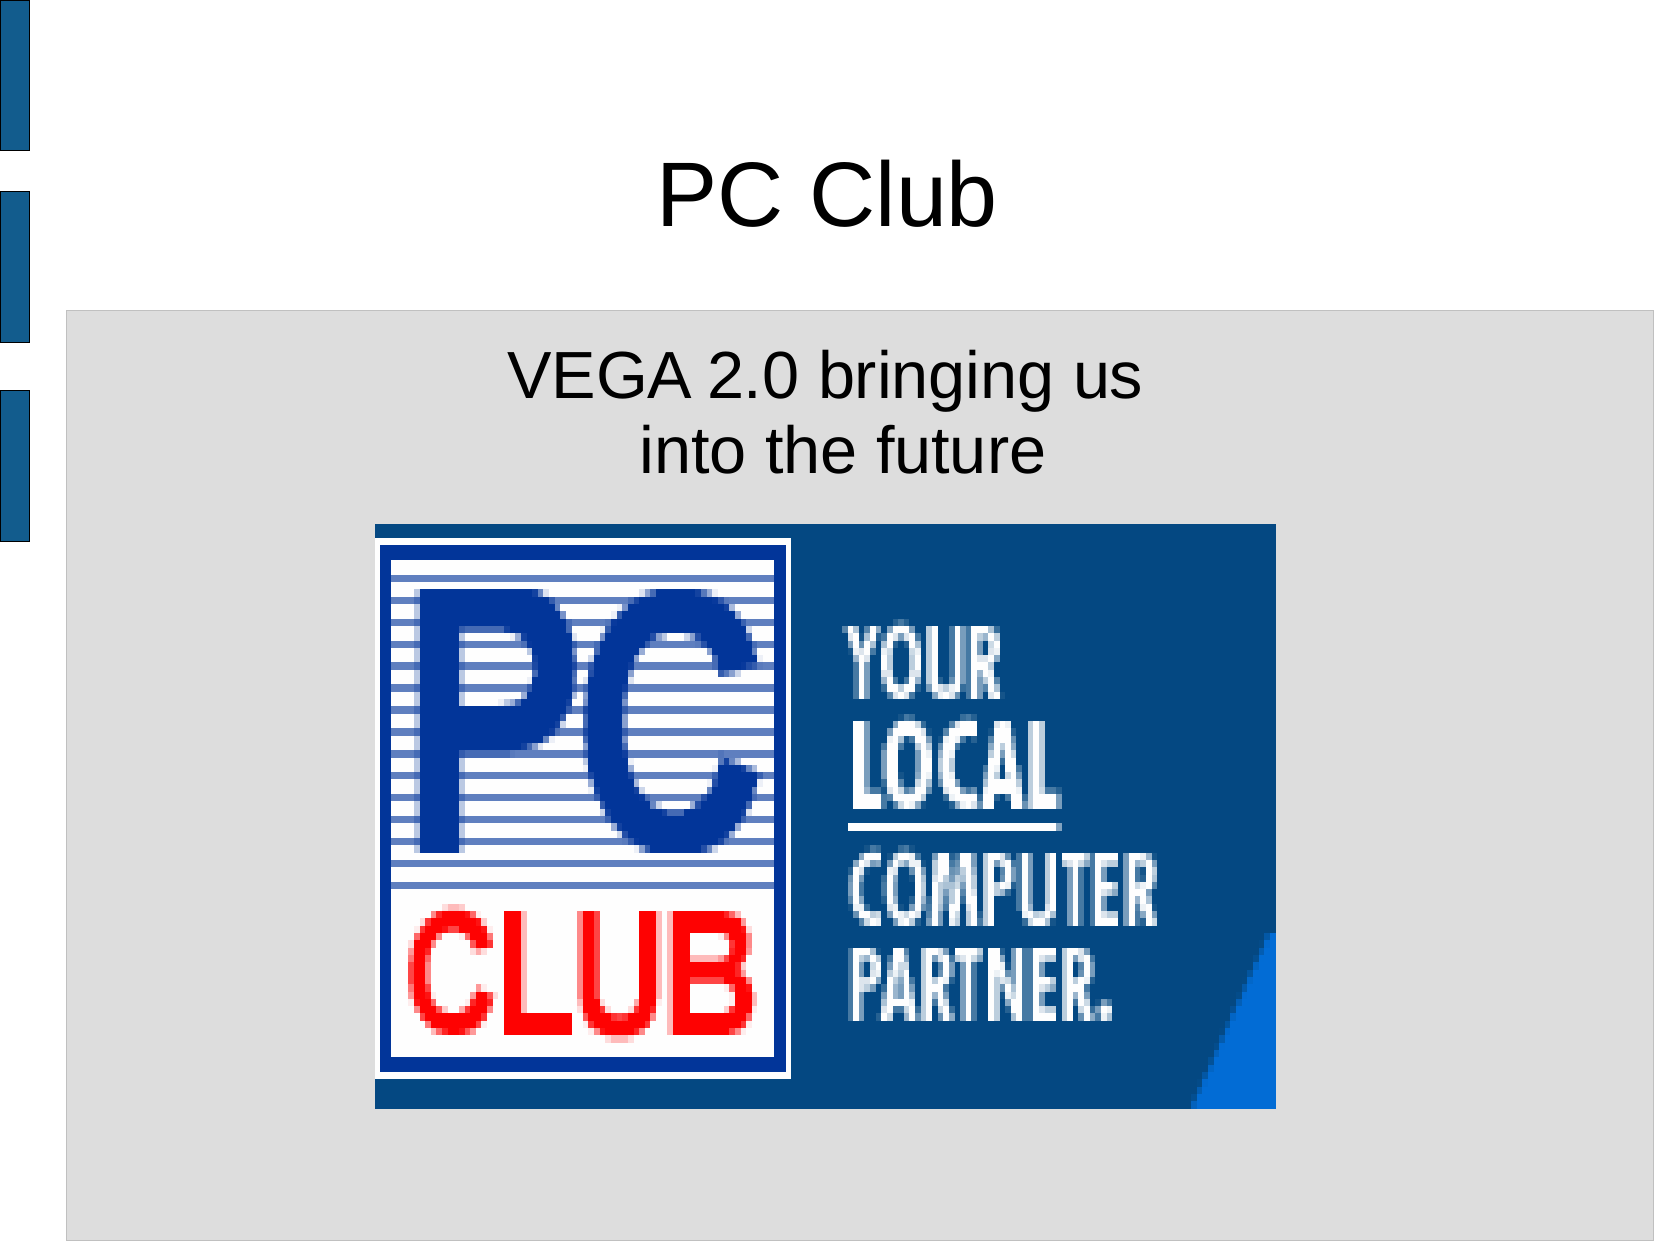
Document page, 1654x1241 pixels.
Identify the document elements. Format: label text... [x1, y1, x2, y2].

picture [375, 524, 1276, 1109]
title PC Club [121, 91, 1534, 299]
subtitle VEGA 2.0 bringing us into the future [450, 300, 1166, 524]
